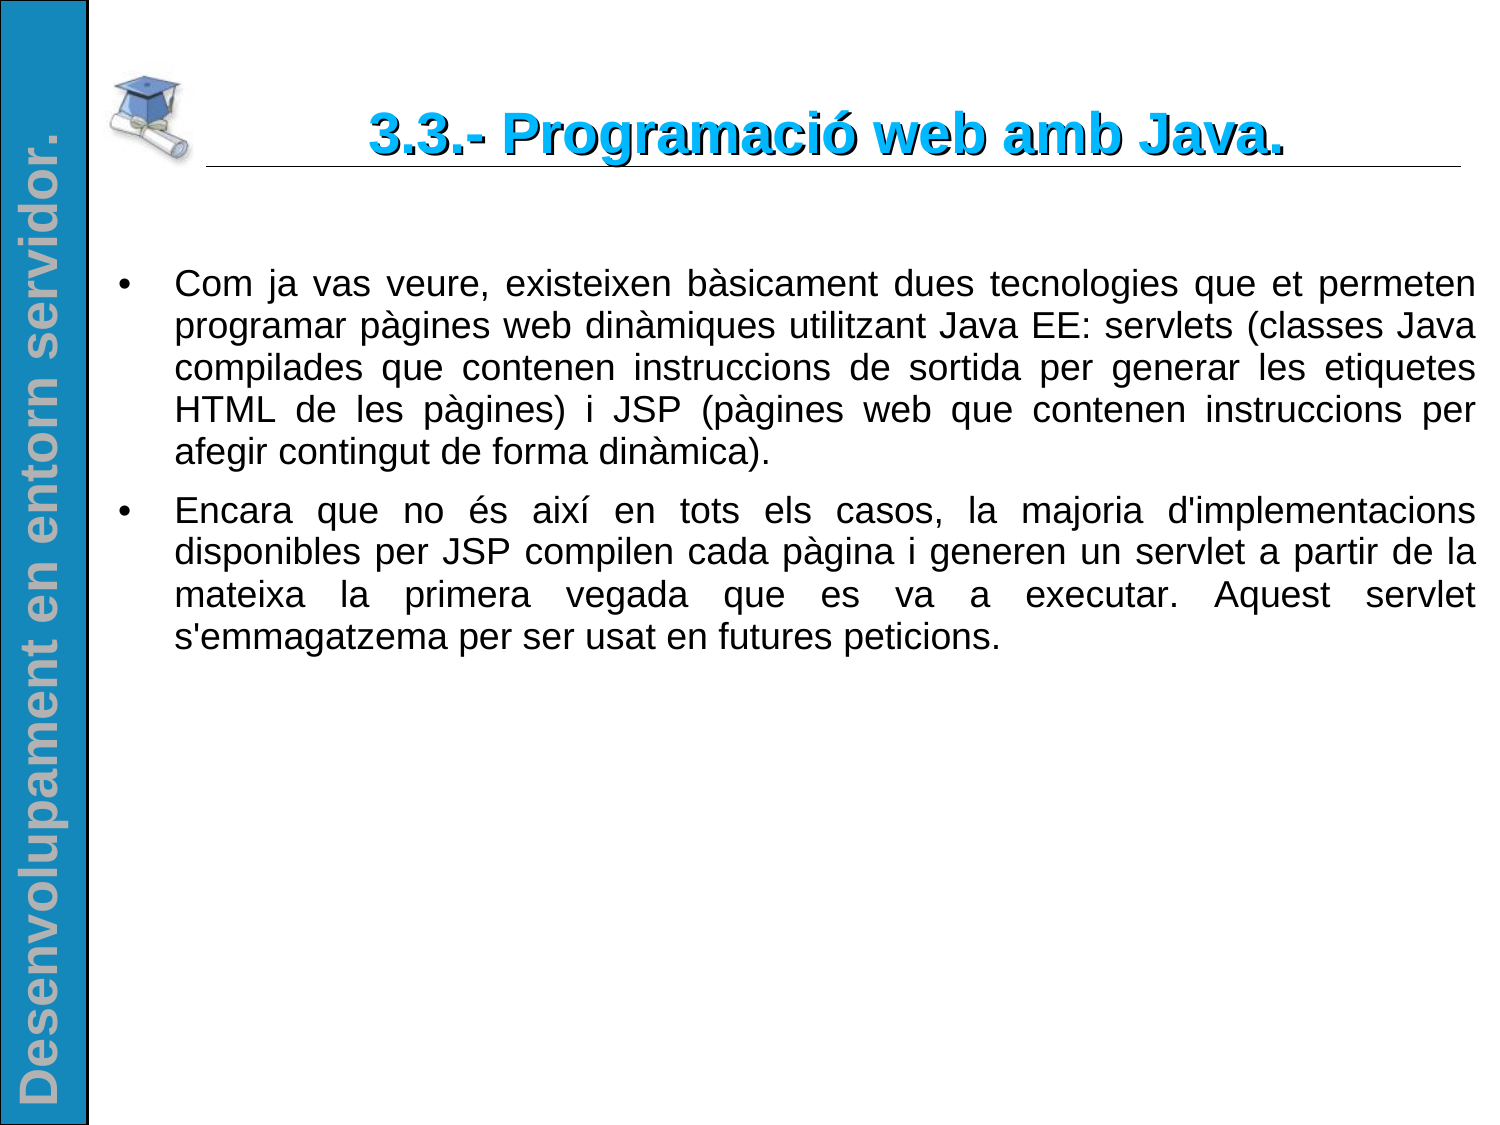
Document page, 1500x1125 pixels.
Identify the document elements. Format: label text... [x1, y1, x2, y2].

list Com ja vas veure, existeixen bàsicament dues tecnologies que et permeten programar pàgines web dinàmiques utilitzant Java EE: servlets (classes Java compilades que contenen instruccions de sortida per generar les etiquetes HTML de les pàgines) i JSP (pàgines web que contenen instruccions per afegir contingut de forma dinàmica). Encara que no és així en tots els casos, la majoria d'implementacions disponibles per JSP compilen cada pàgina i generen un servlet a partir de la mateixa la primera vegada que es va a executar. Aquest servlet s'emmagatzema per ser usat en futures peticions. [118, 262, 1477, 1006]
title 3.3.- Programació web amb Java. [206, 88, 1447, 178]
picture [93, 61, 206, 174]
